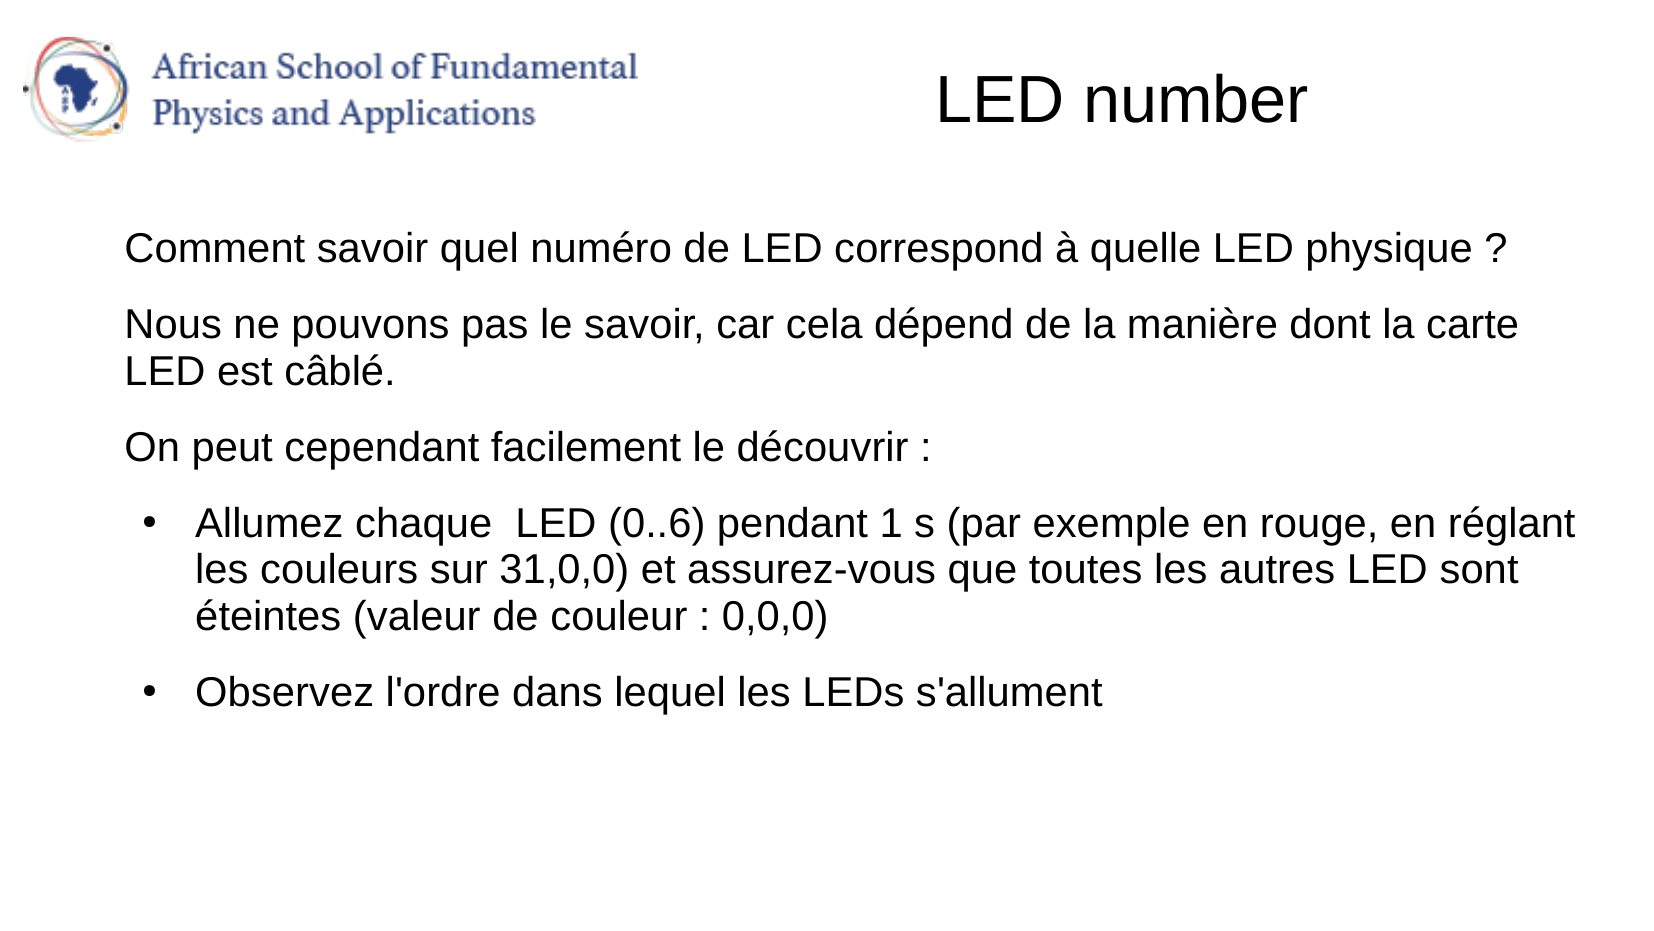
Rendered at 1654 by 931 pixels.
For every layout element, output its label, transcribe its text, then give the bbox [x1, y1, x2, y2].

picture [23, 37, 635, 142]
title LED number [635, 21, 1610, 177]
list Comment savoir quel numéro de LED correspond à quelle LED physique ? Nous ne pouvons pas le savoir, car cela dépend de la manière dont la carte LED est câblé. On peut cependant facilement le découvrir : Allumez chaque LED (0..6) pendant 1 s (par exemple en rouge, en réglant les couleurs sur 31,0,0) et assurez-vous que toutes les autres LED sont éteintes (valeur de couleur : 0,0,0) Observez l'ordre dans lequel les LEDs s'allument [124, 225, 1613, 765]
